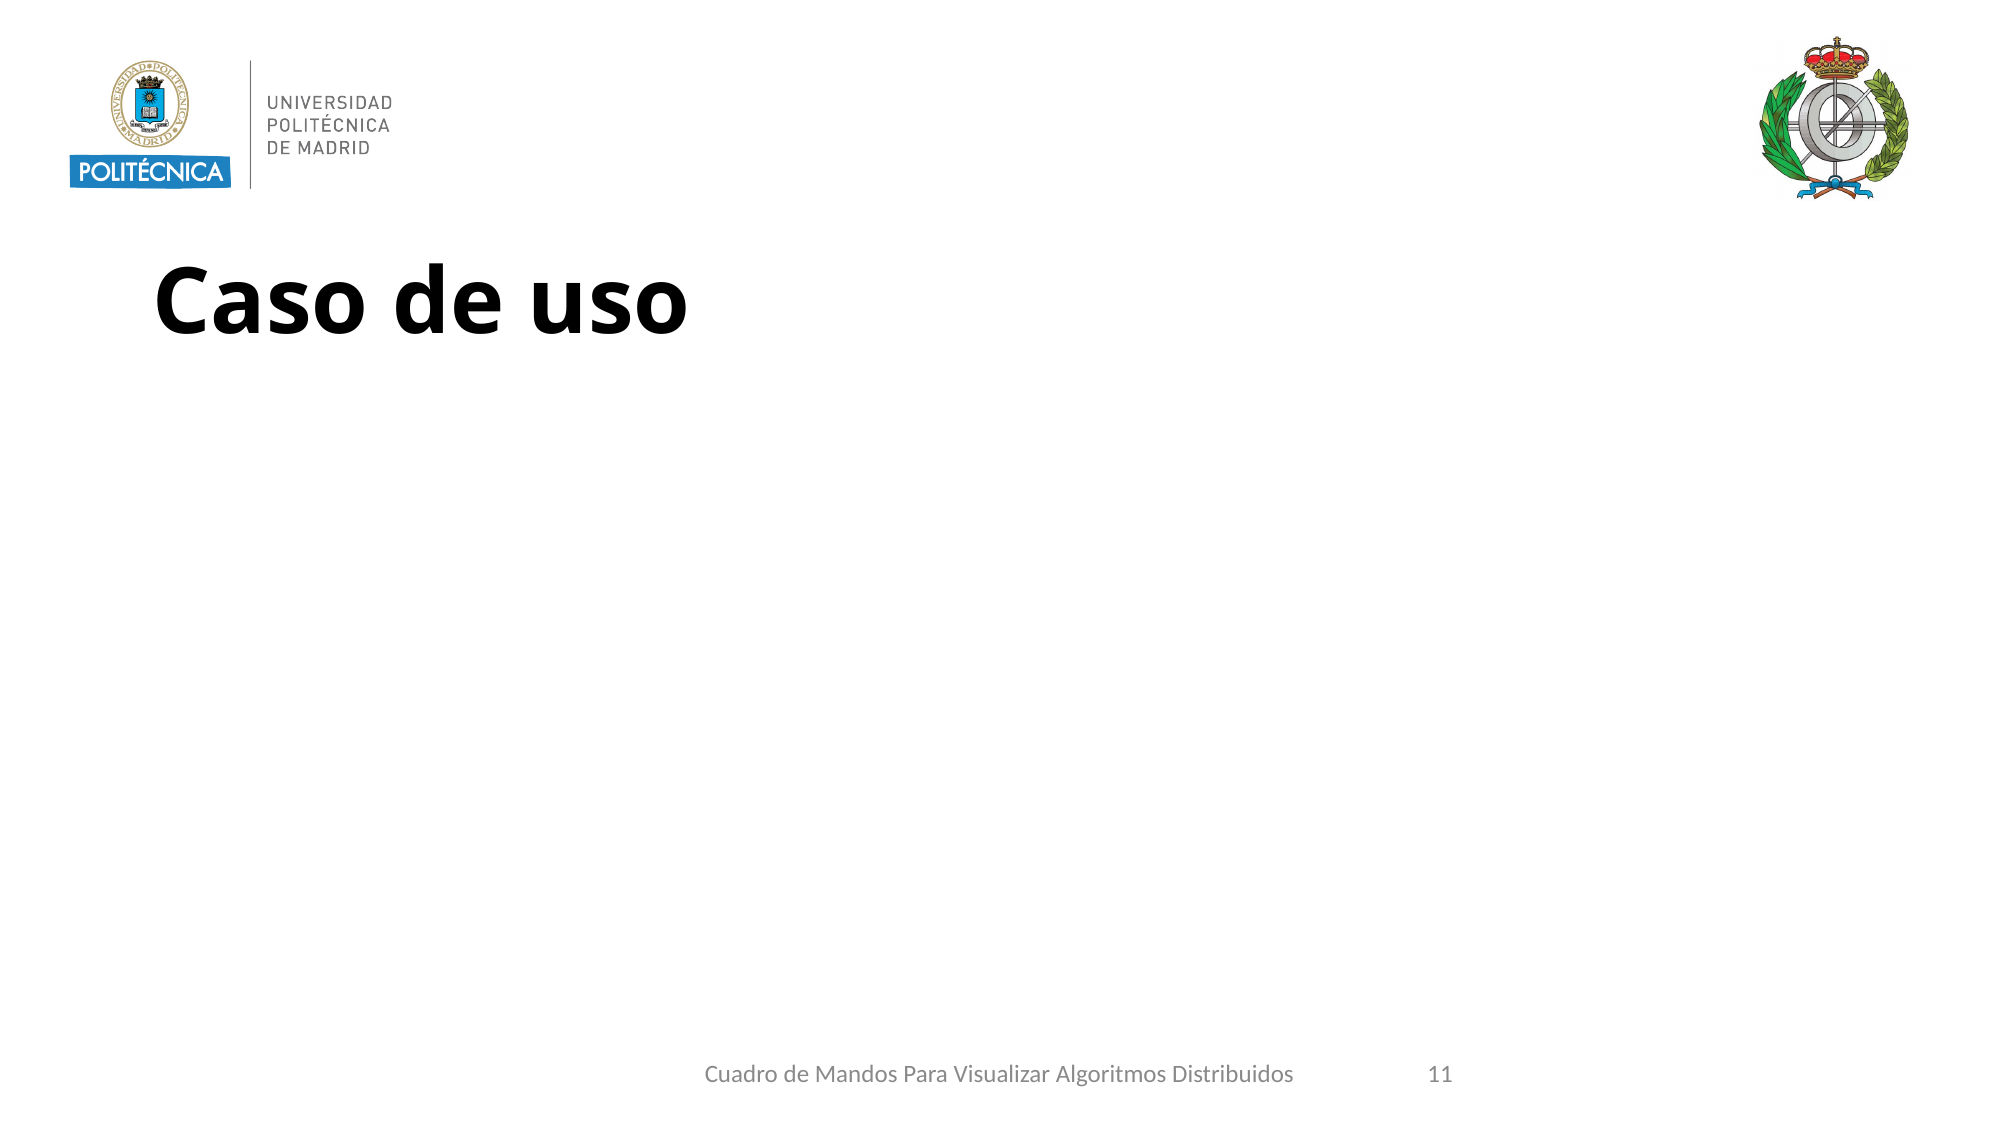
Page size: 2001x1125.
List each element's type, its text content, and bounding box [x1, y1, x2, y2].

title Caso de uso [137, 214, 1863, 394]
text_box [1412, 1042, 1863, 1103]
picture [1751, 34, 1918, 201]
text_box Cuadro de Mandos Para Visualizar Algoritmos Distribuidos [662, 1042, 1338, 1103]
picture [48, 34, 436, 215]
